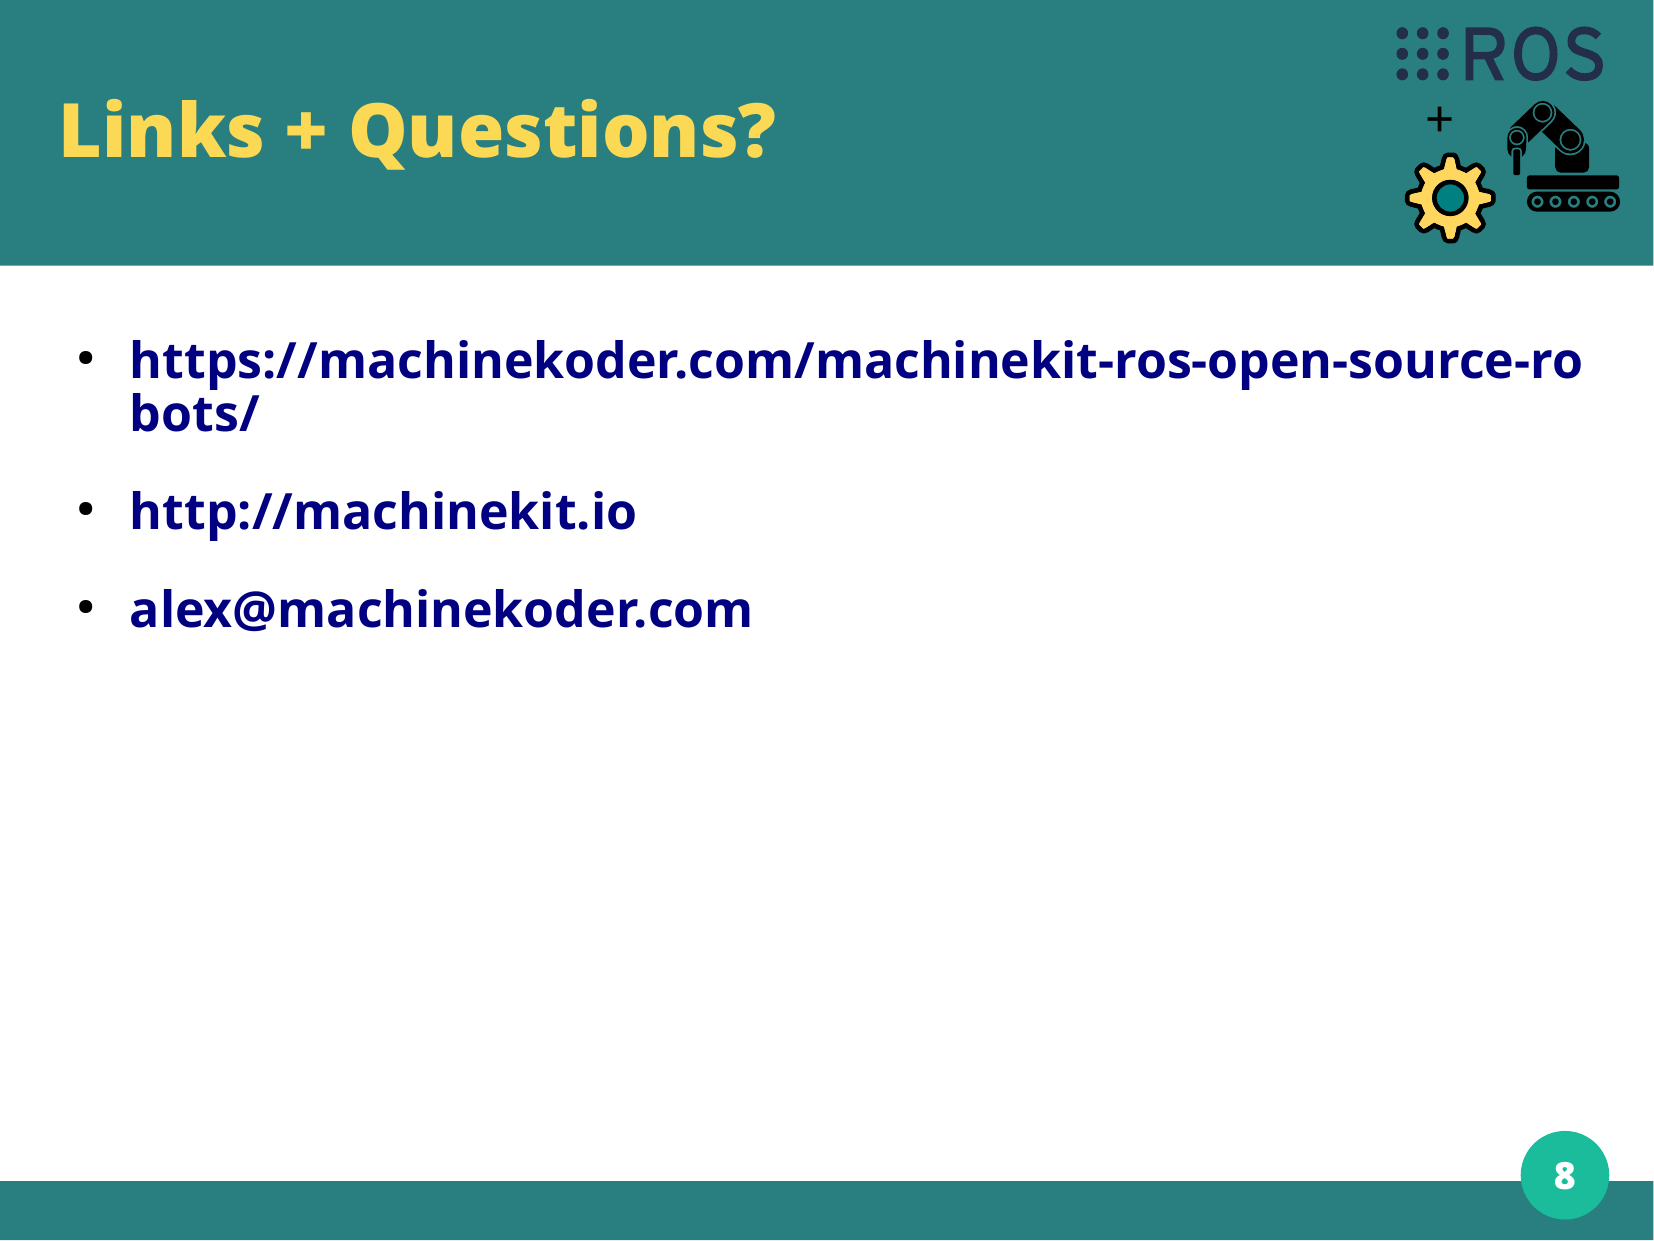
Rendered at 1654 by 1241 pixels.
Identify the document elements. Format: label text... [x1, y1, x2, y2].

list https://machinekoder.com/machinekit-ros-open-source-robots/ http://machinekit.io alex@machinekoder.com [59, 324, 1595, 1152]
title Links + Questions? [59, 49, 1595, 207]
